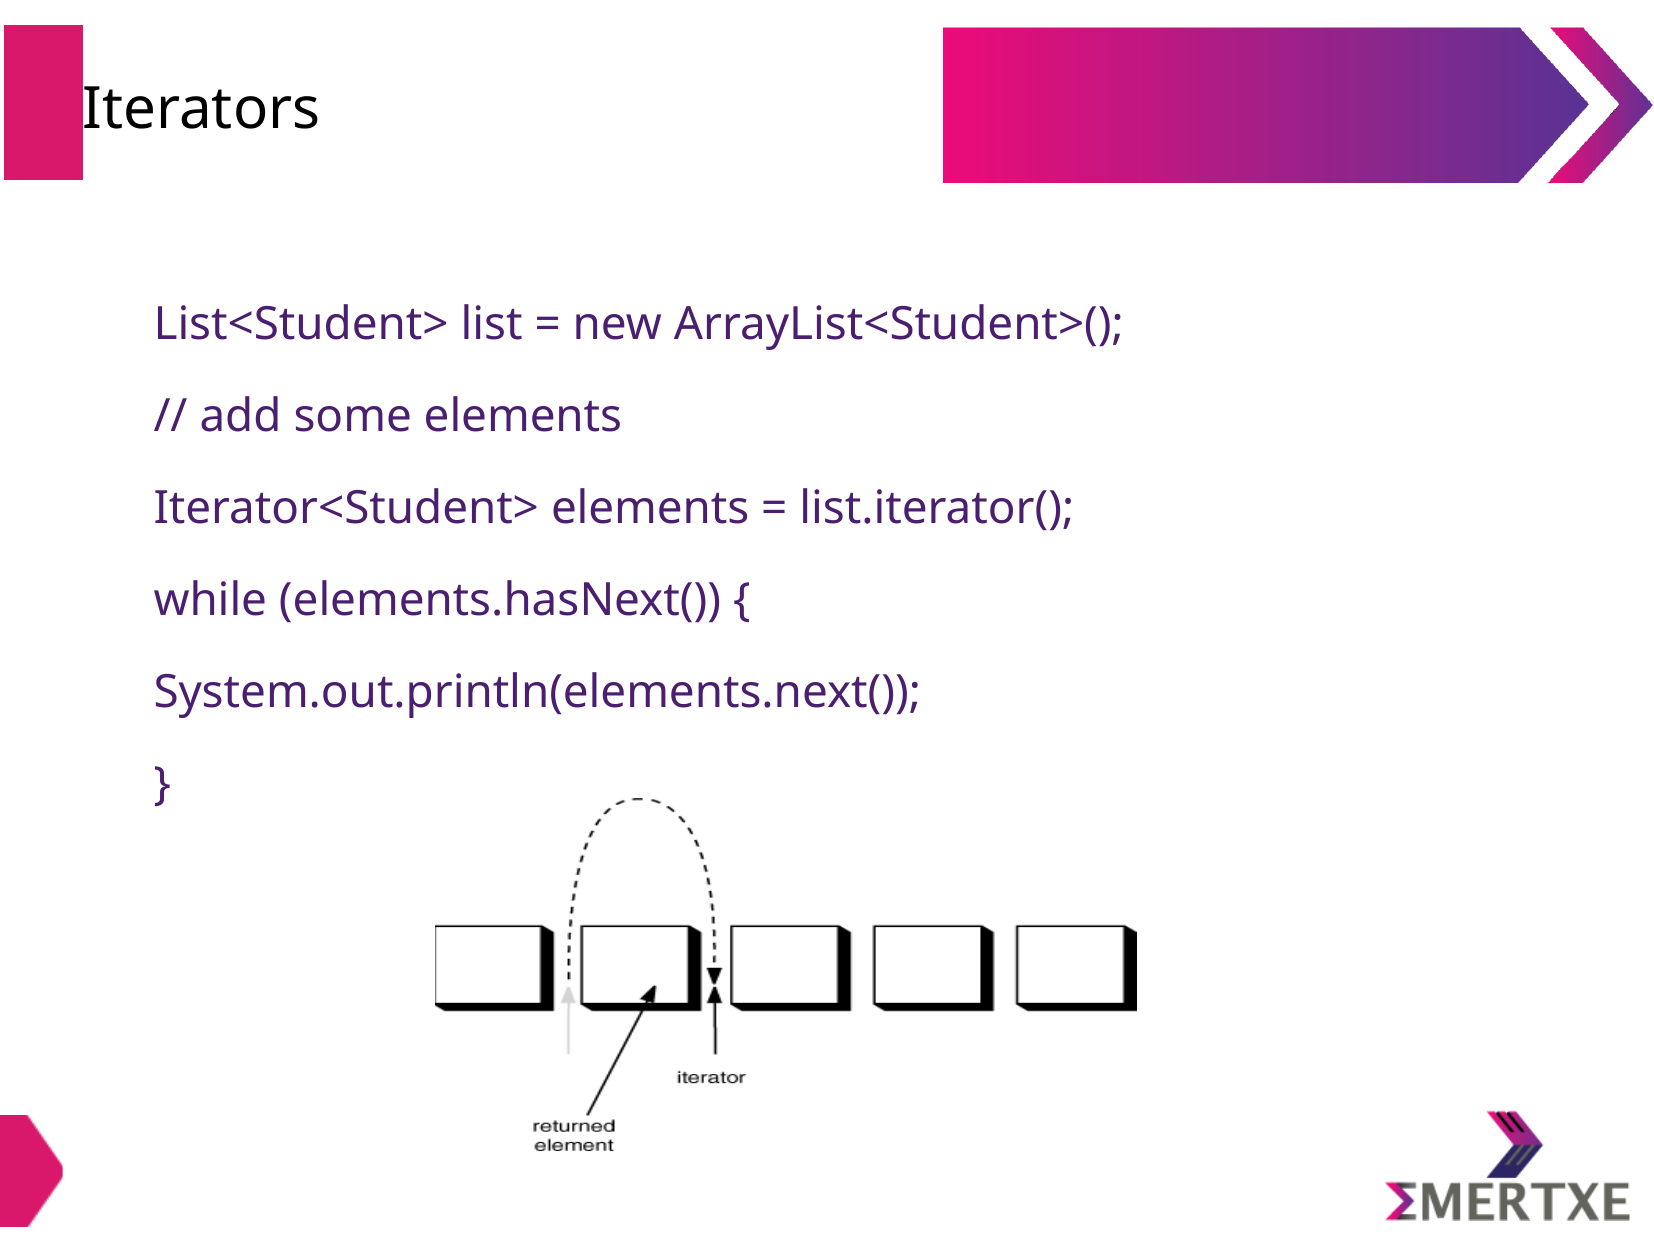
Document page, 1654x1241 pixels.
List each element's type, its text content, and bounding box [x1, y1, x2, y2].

picture [1385, 1107, 1631, 1221]
title Iterators [82, 2, 1571, 210]
picture [1571, 27, 1653, 183]
picture [435, 779, 1137, 1168]
list List<Student> list = new ArrayList<Student>(); // add some elements Iterator<Student> elements = list.iterator(); while (elements.hasNext()) { System.out.println(elements.next()); } [82, 290, 1571, 1010]
